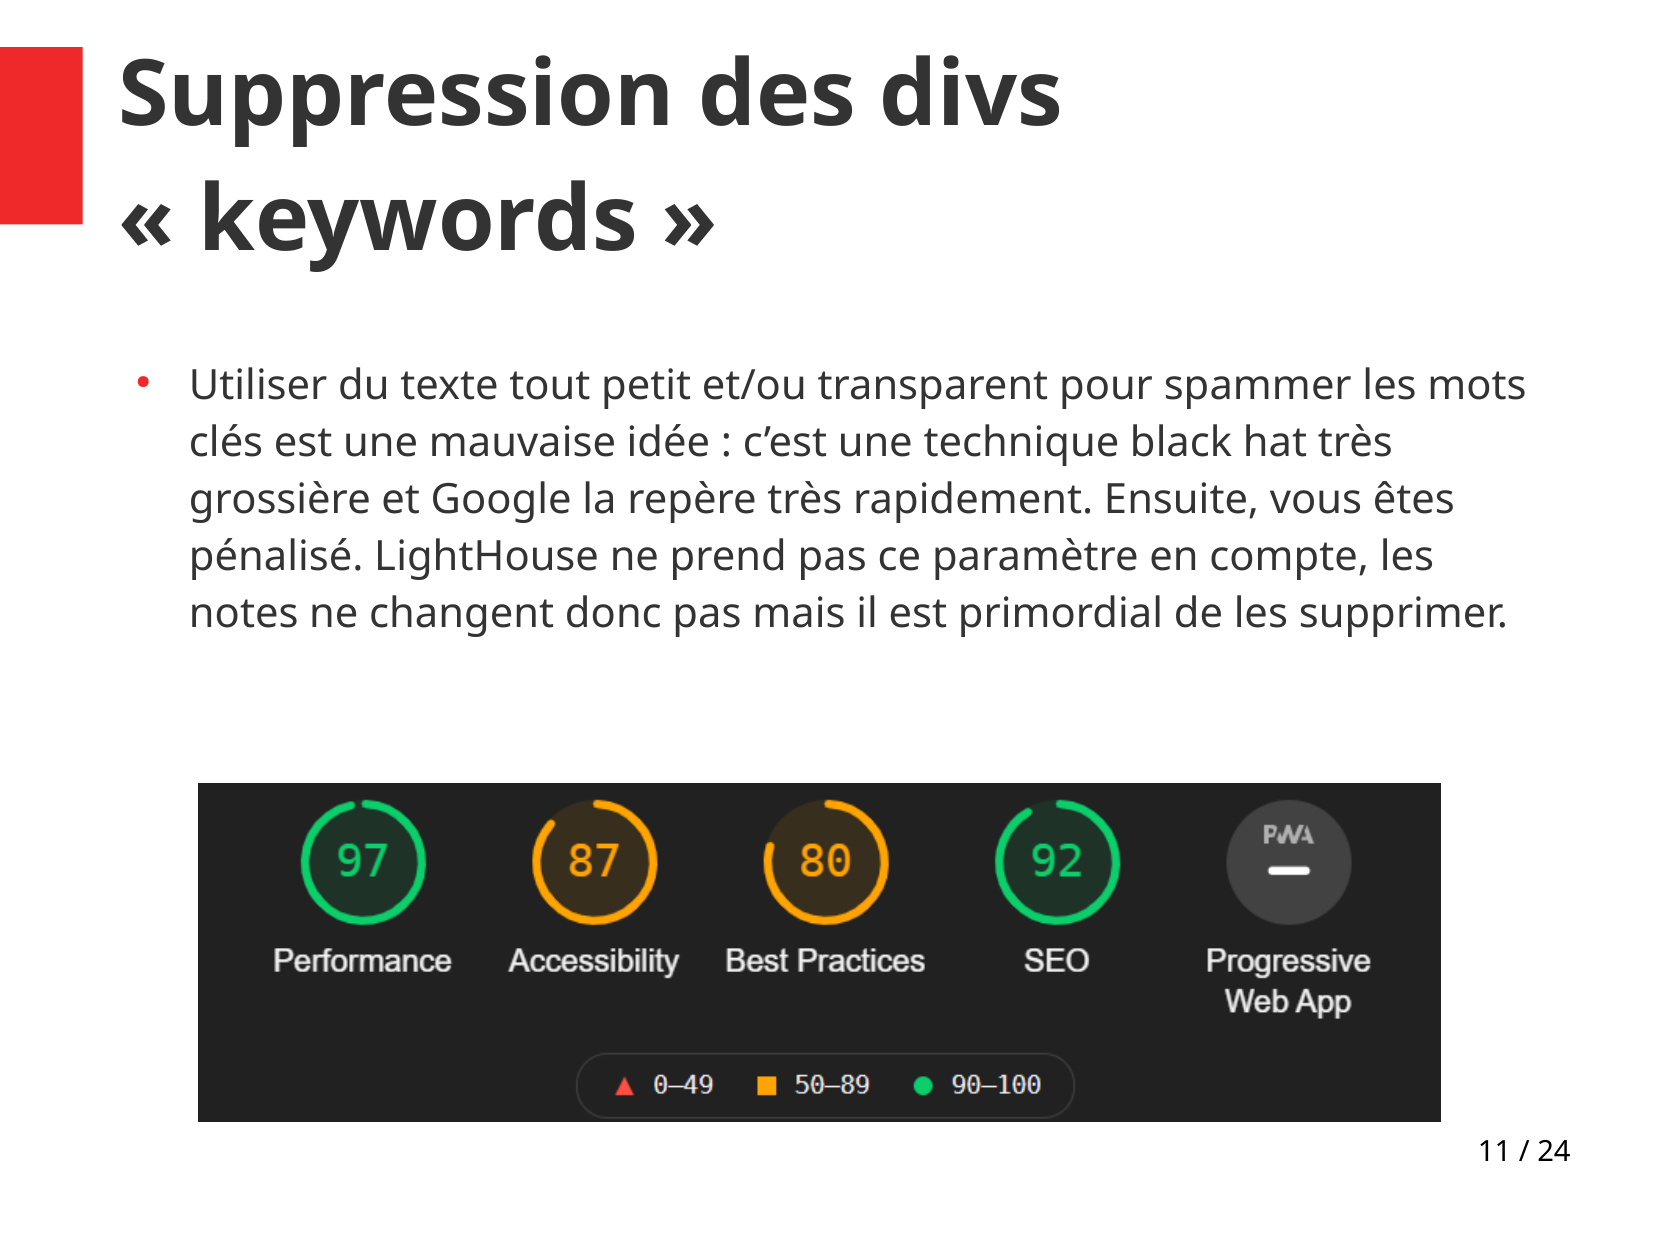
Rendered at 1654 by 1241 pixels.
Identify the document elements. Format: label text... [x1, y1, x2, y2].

list Utiliser du texte tout petit et/ou transparent pour spammer les mots clés est une mauvaise idée : c’est une technique black hat très grossière et Google la repère très rapidement. Ensuite, vous êtes pénalisé. LightHouse ne prend pas ce paramètre en compte, les notes ne changent donc pas mais il est primordial de les supprimer. [118, 354, 1536, 1074]
picture [198, 783, 1441, 1123]
title Suppression des divs « keywords » [118, 27, 1571, 278]
